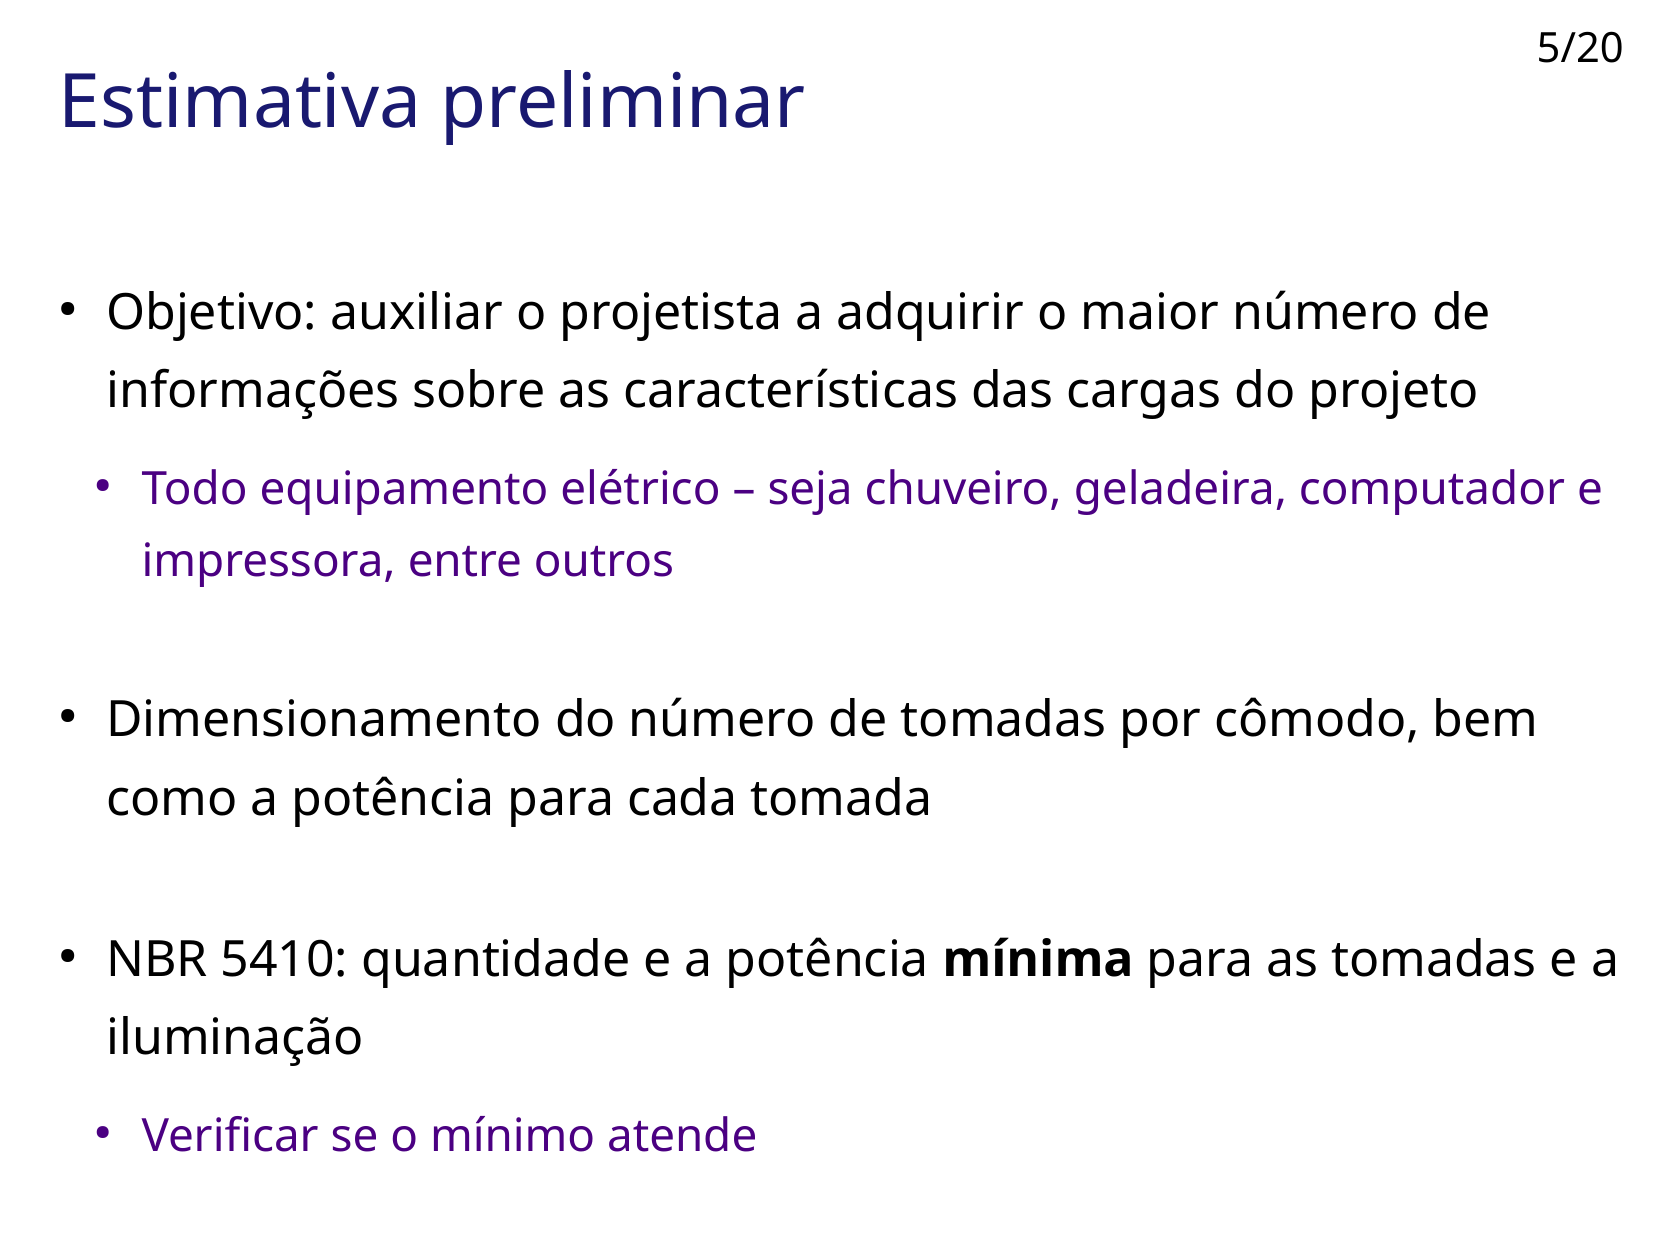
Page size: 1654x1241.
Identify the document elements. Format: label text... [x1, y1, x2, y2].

list Objetivo: auxiliar o projetista a adquirir o maior número de informações sobre as características das cargas do projeto Todo equipamento elétrico – seja chuveiro, geladeira, computador e impressora, entre outros Dimensionamento do número de tomadas por cômodo, bem como a potência para cada tomada NBR 5410: quantidade e a potência mínima para as tomadas e a iluminação Verificar se o mínimo atende [59, 265, 1625, 1211]
title Estimativa preliminar [59, 47, 1625, 166]
